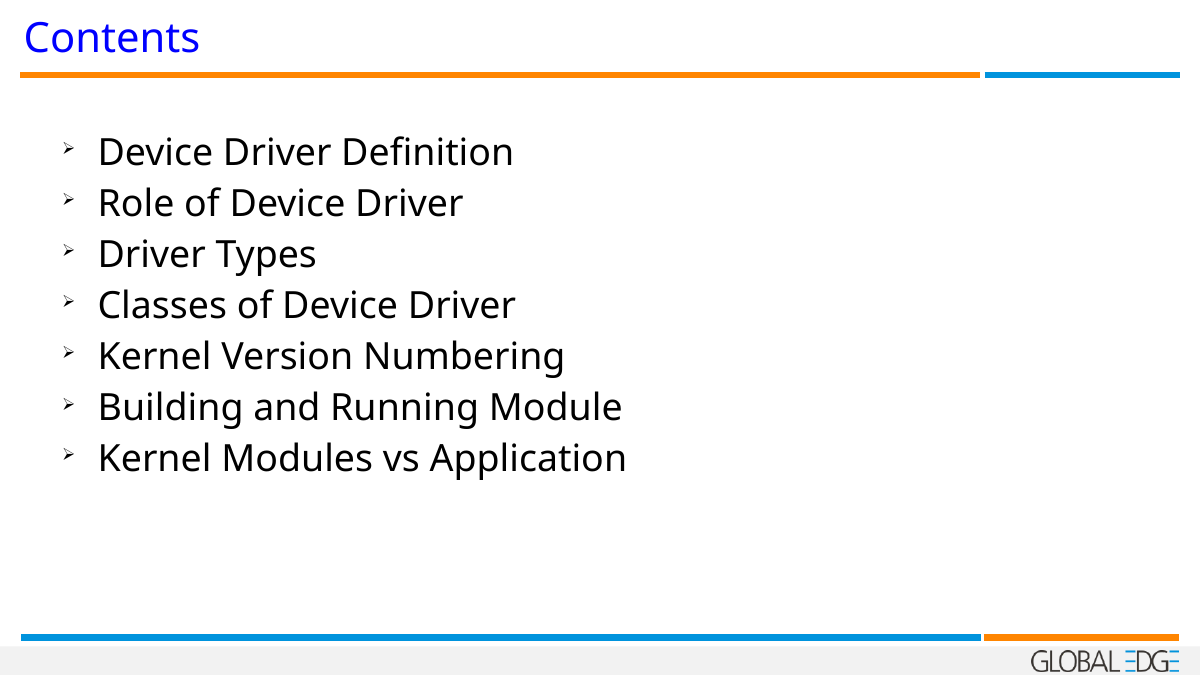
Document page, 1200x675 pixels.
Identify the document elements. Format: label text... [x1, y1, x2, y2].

picture [1031, 650, 1179, 672]
text_box Device Driver Definition Role of Device Driver Driver Types Classes of Device Driver Kernel Version Numbering Building and Running Module Kernel Modules vs Application [47, 118, 756, 441]
title Contents [12, 9, 1088, 63]
